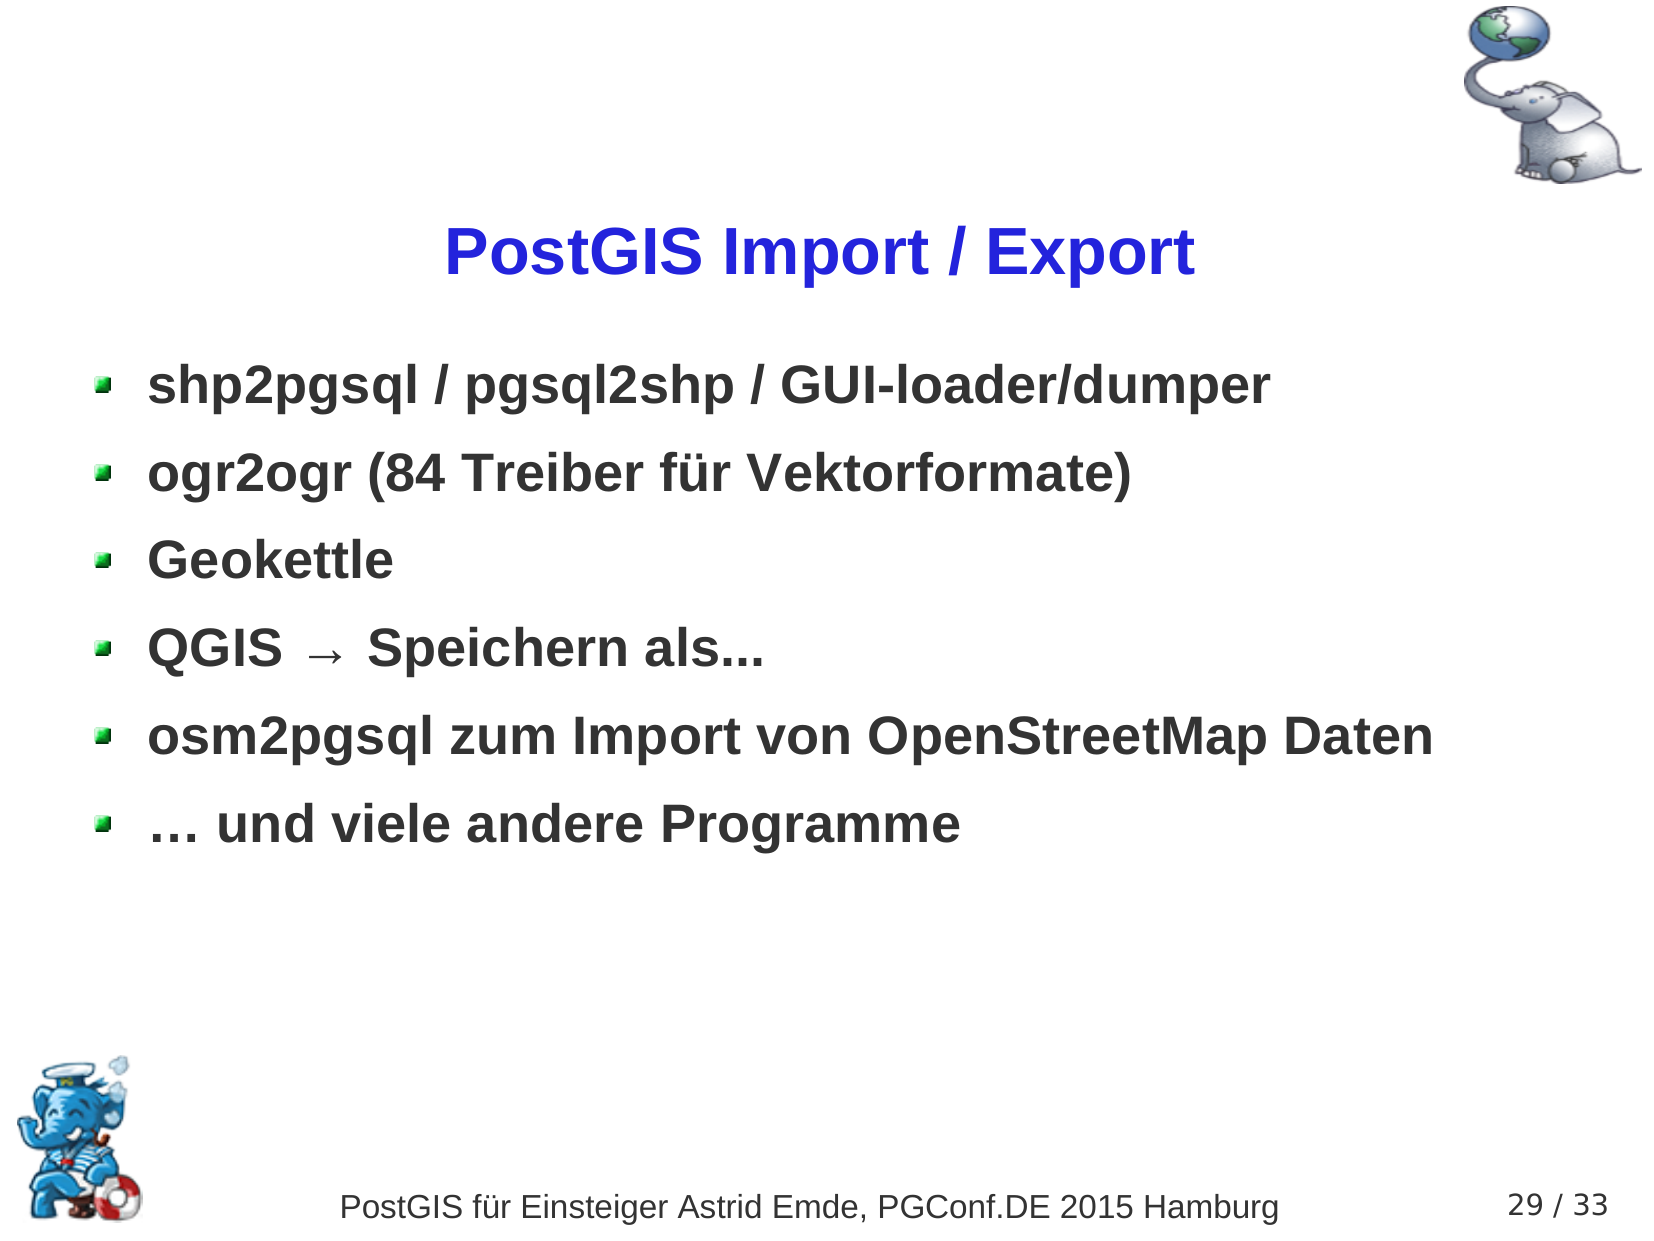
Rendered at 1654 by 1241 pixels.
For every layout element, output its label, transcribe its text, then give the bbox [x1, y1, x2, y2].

picture [17, 1055, 143, 1223]
picture [1464, 6, 1642, 184]
list shp2pgsql / pgsql2shp / GUI-loader/dumper ogr2ogr (84 Treiber für Vektorformate) Geokettle QGIS → Speichern als... osm2pgsql zum Import von OpenStreetMap Daten … und viele andere Programme [76, 354, 1565, 1173]
title PostGIS Import / Export [76, 177, 1565, 325]
